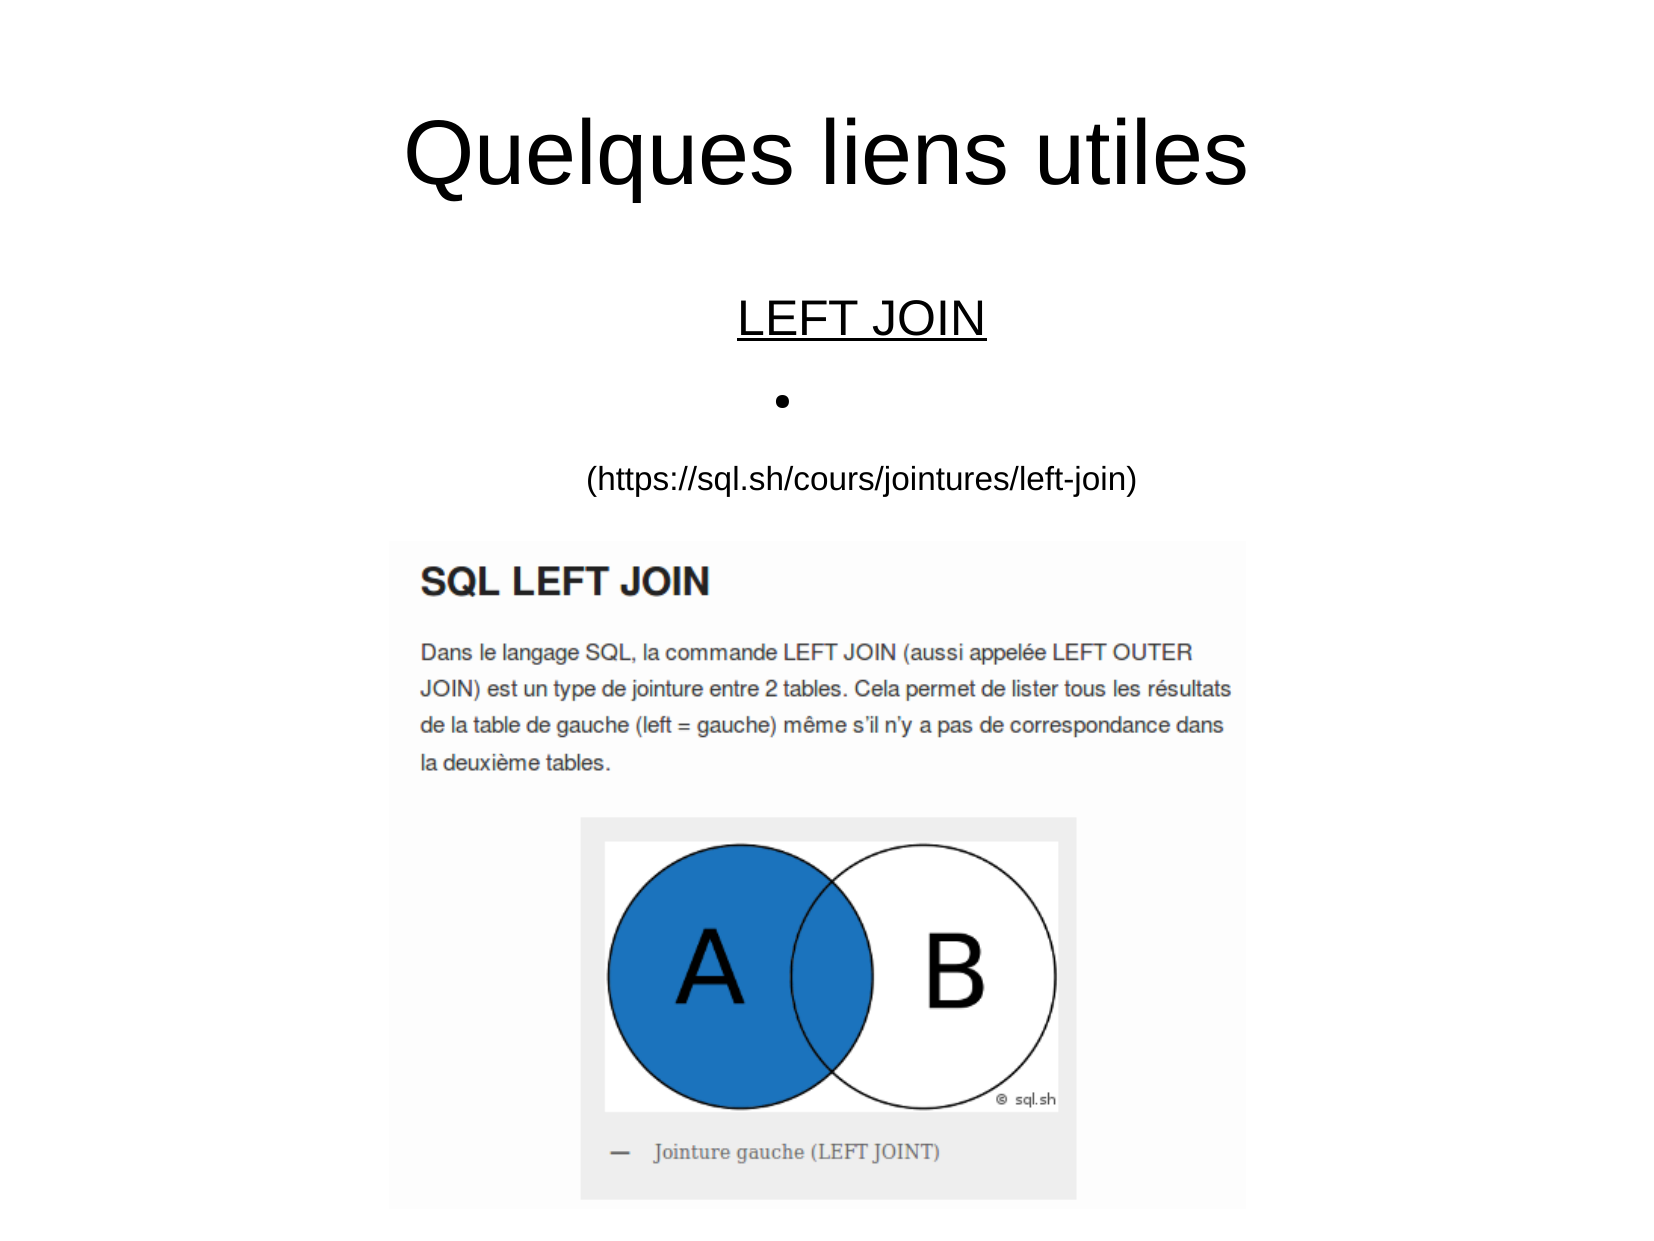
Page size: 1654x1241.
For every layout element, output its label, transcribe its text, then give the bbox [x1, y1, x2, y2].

list LEFT JOIN (https://sql.sh/cours/jointures/left-join) [82, 290, 1571, 1010]
title Quelques liens utiles [82, 49, 1571, 257]
picture [389, 541, 1246, 1209]
